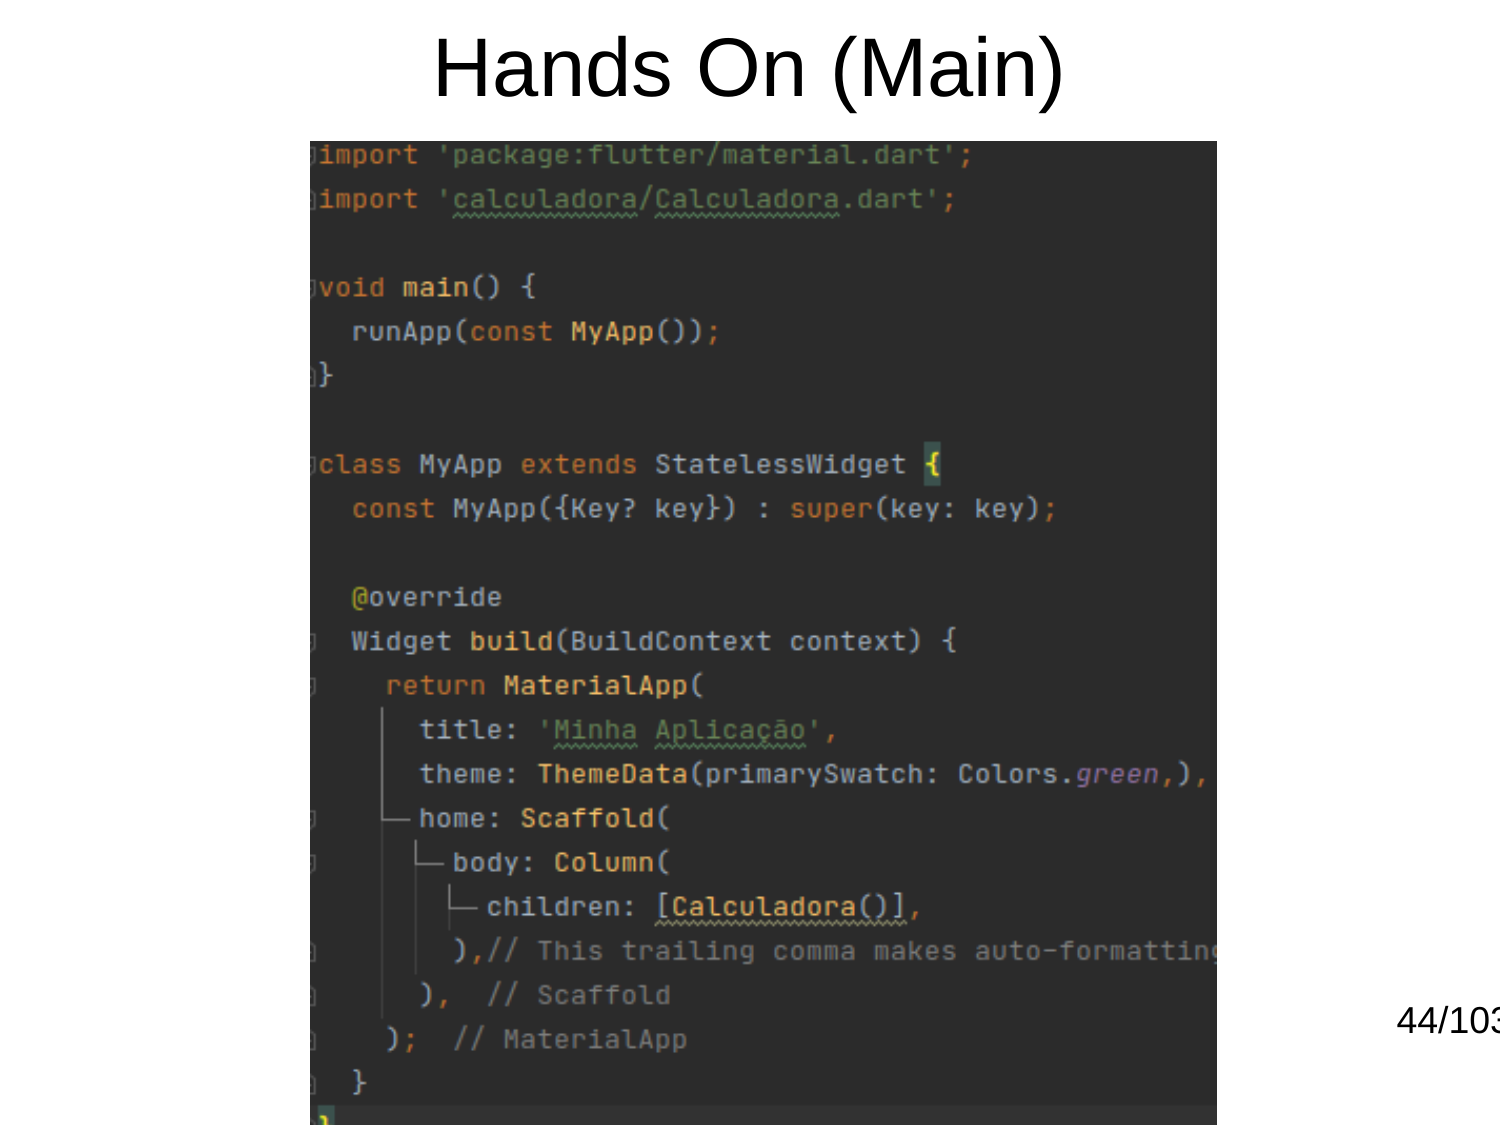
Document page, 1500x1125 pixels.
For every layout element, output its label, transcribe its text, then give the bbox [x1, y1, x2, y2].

picture [310, 141, 1217, 1125]
text_box Hands On (Main) [74, 0, 1425, 125]
